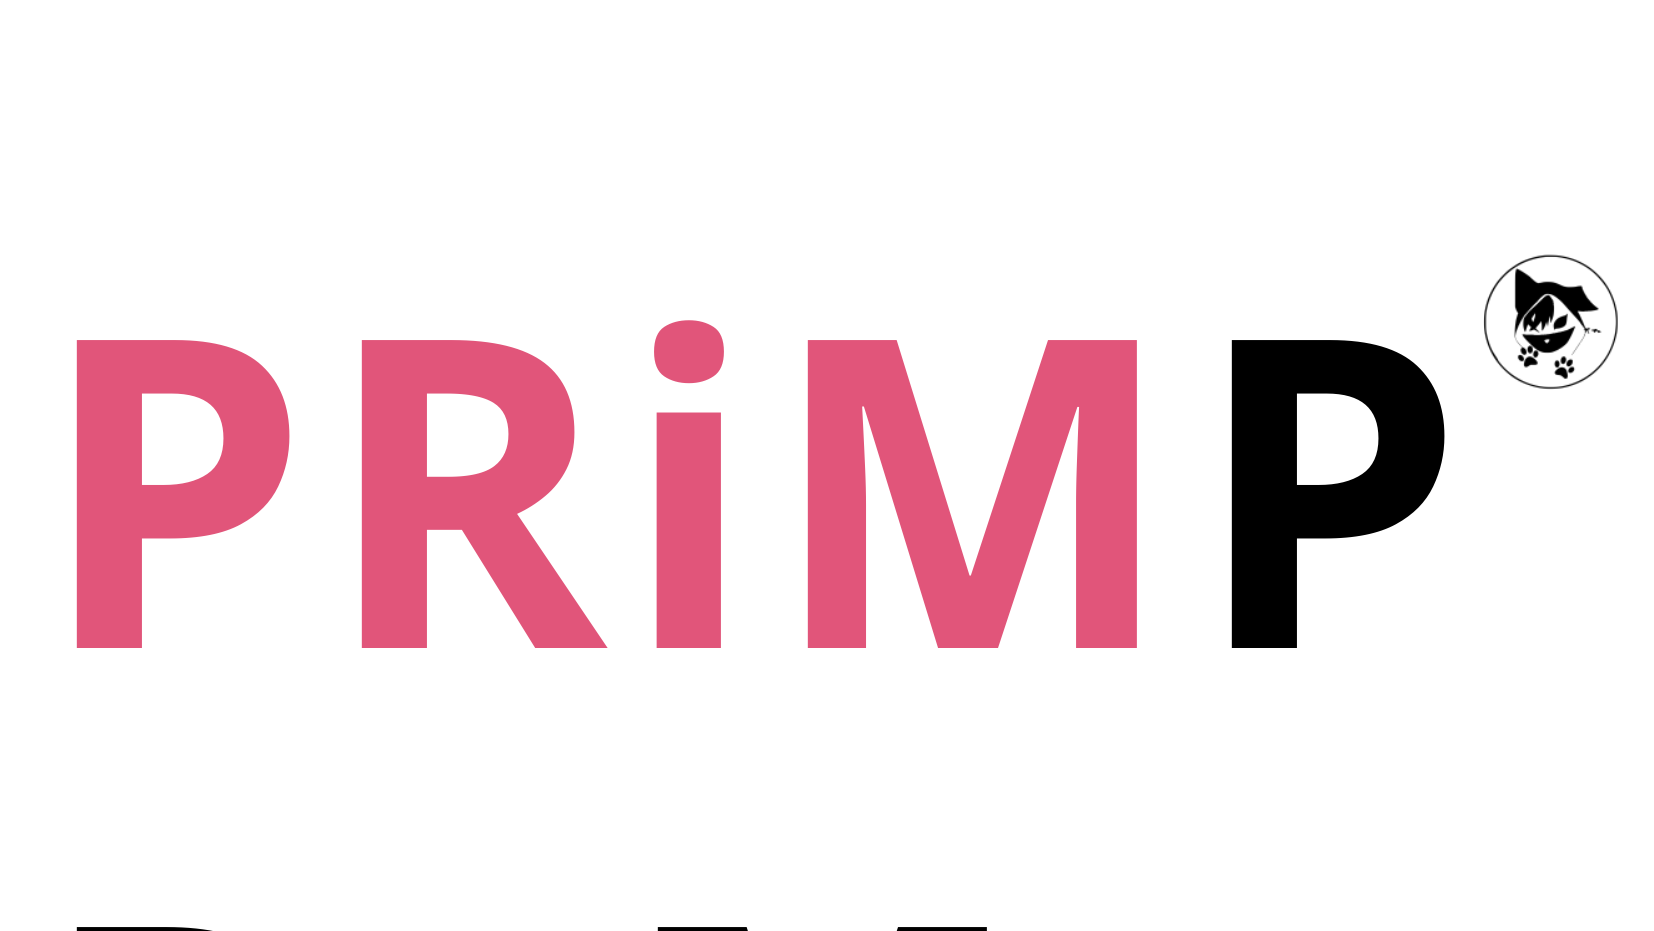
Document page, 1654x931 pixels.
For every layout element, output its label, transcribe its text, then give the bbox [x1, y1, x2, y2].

text_box PRiMPRoM [23, 180, 1654, 772]
picture [1483, 252, 1619, 390]
